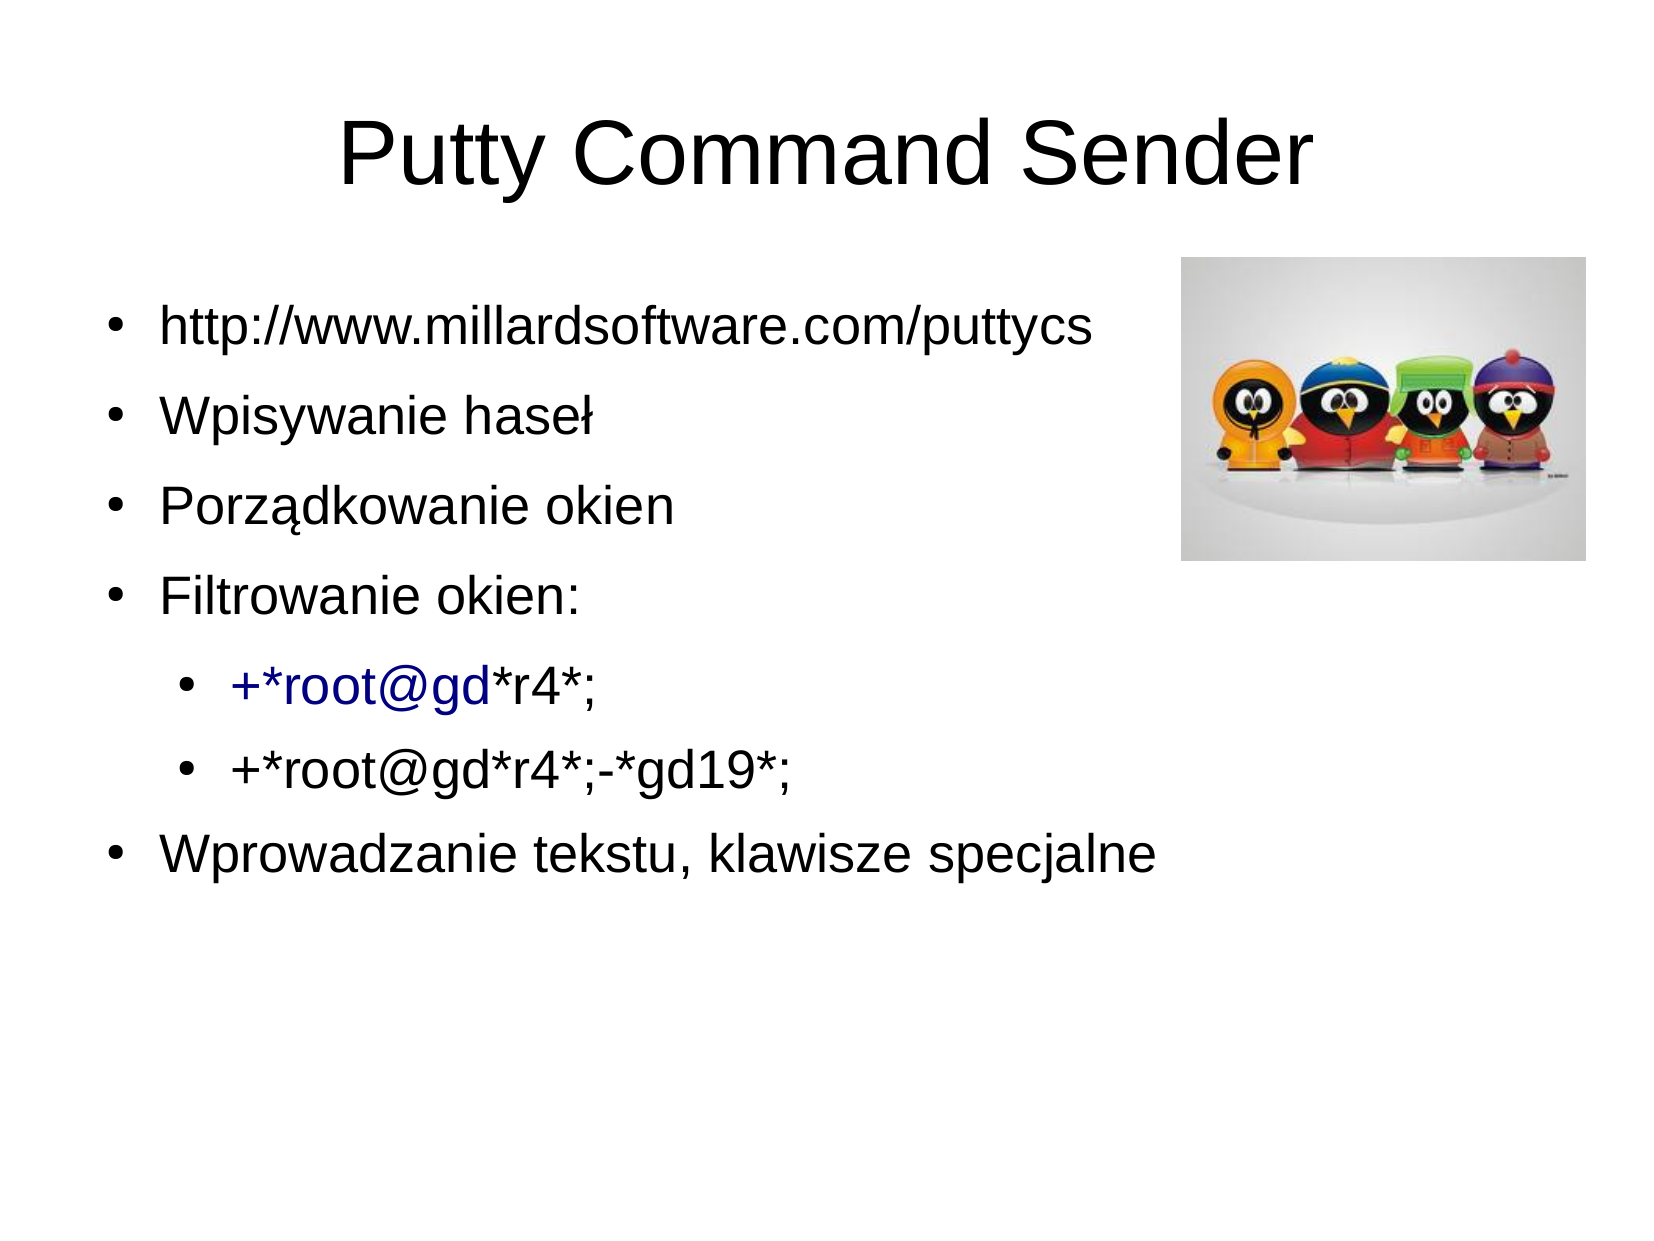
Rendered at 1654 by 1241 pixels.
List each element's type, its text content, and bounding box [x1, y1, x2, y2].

title Putty Command Sender [82, 56, 1571, 250]
list http://www.millardsoftware.com/puttycs Wpisywanie haseł Porządkowanie okien Filtrowanie okien: +*root@gd*r4*; +*root@gd*r4*;-*gd19*; Wprowadzanie tekstu, klawisze specjalne [88, 295, 1577, 1099]
picture [1181, 257, 1586, 562]
